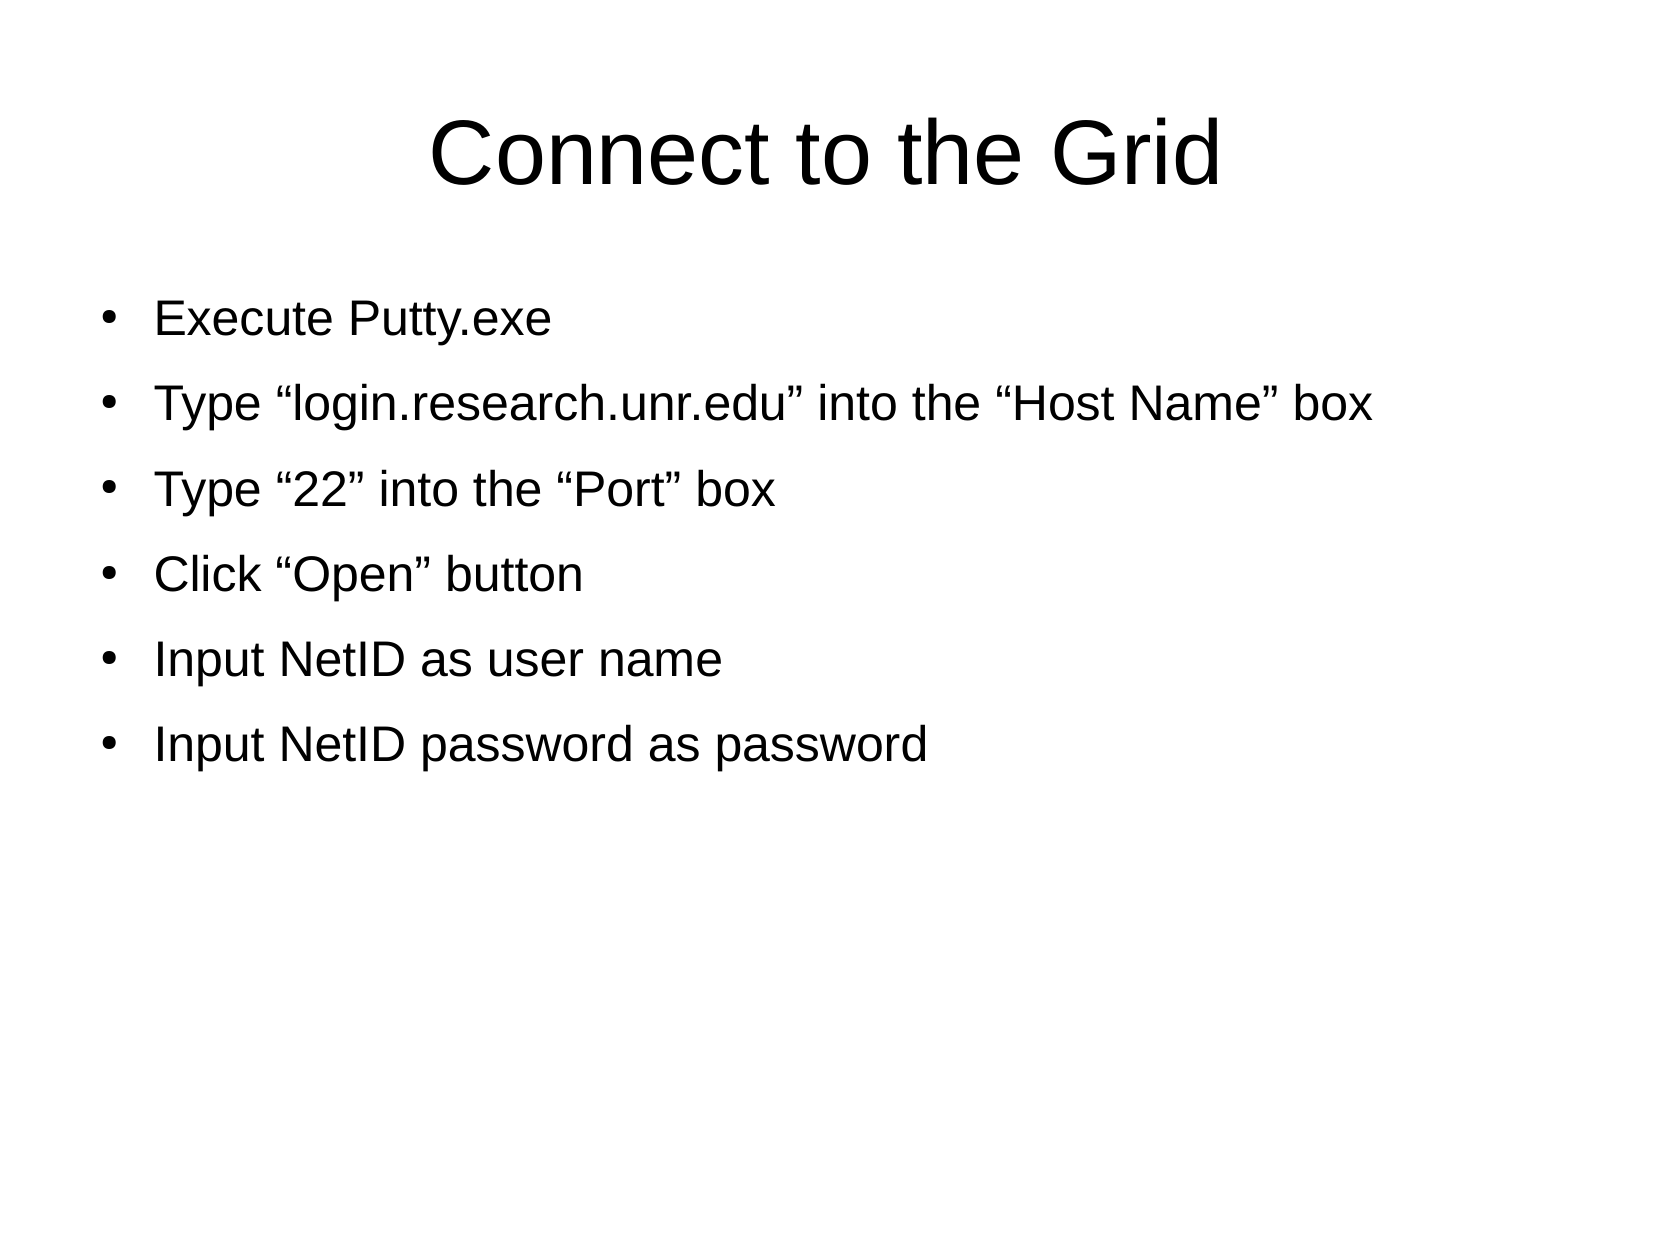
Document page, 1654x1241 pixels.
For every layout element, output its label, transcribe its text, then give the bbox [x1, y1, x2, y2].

title Connect to the Grid [82, 49, 1571, 257]
list Execute Putty.exe Type “login.research.unr.edu” into the “Host Name” box Type “22” into the “Port” box Click “Open” button Input NetID as user name Input NetID password as password [82, 290, 1571, 1010]
